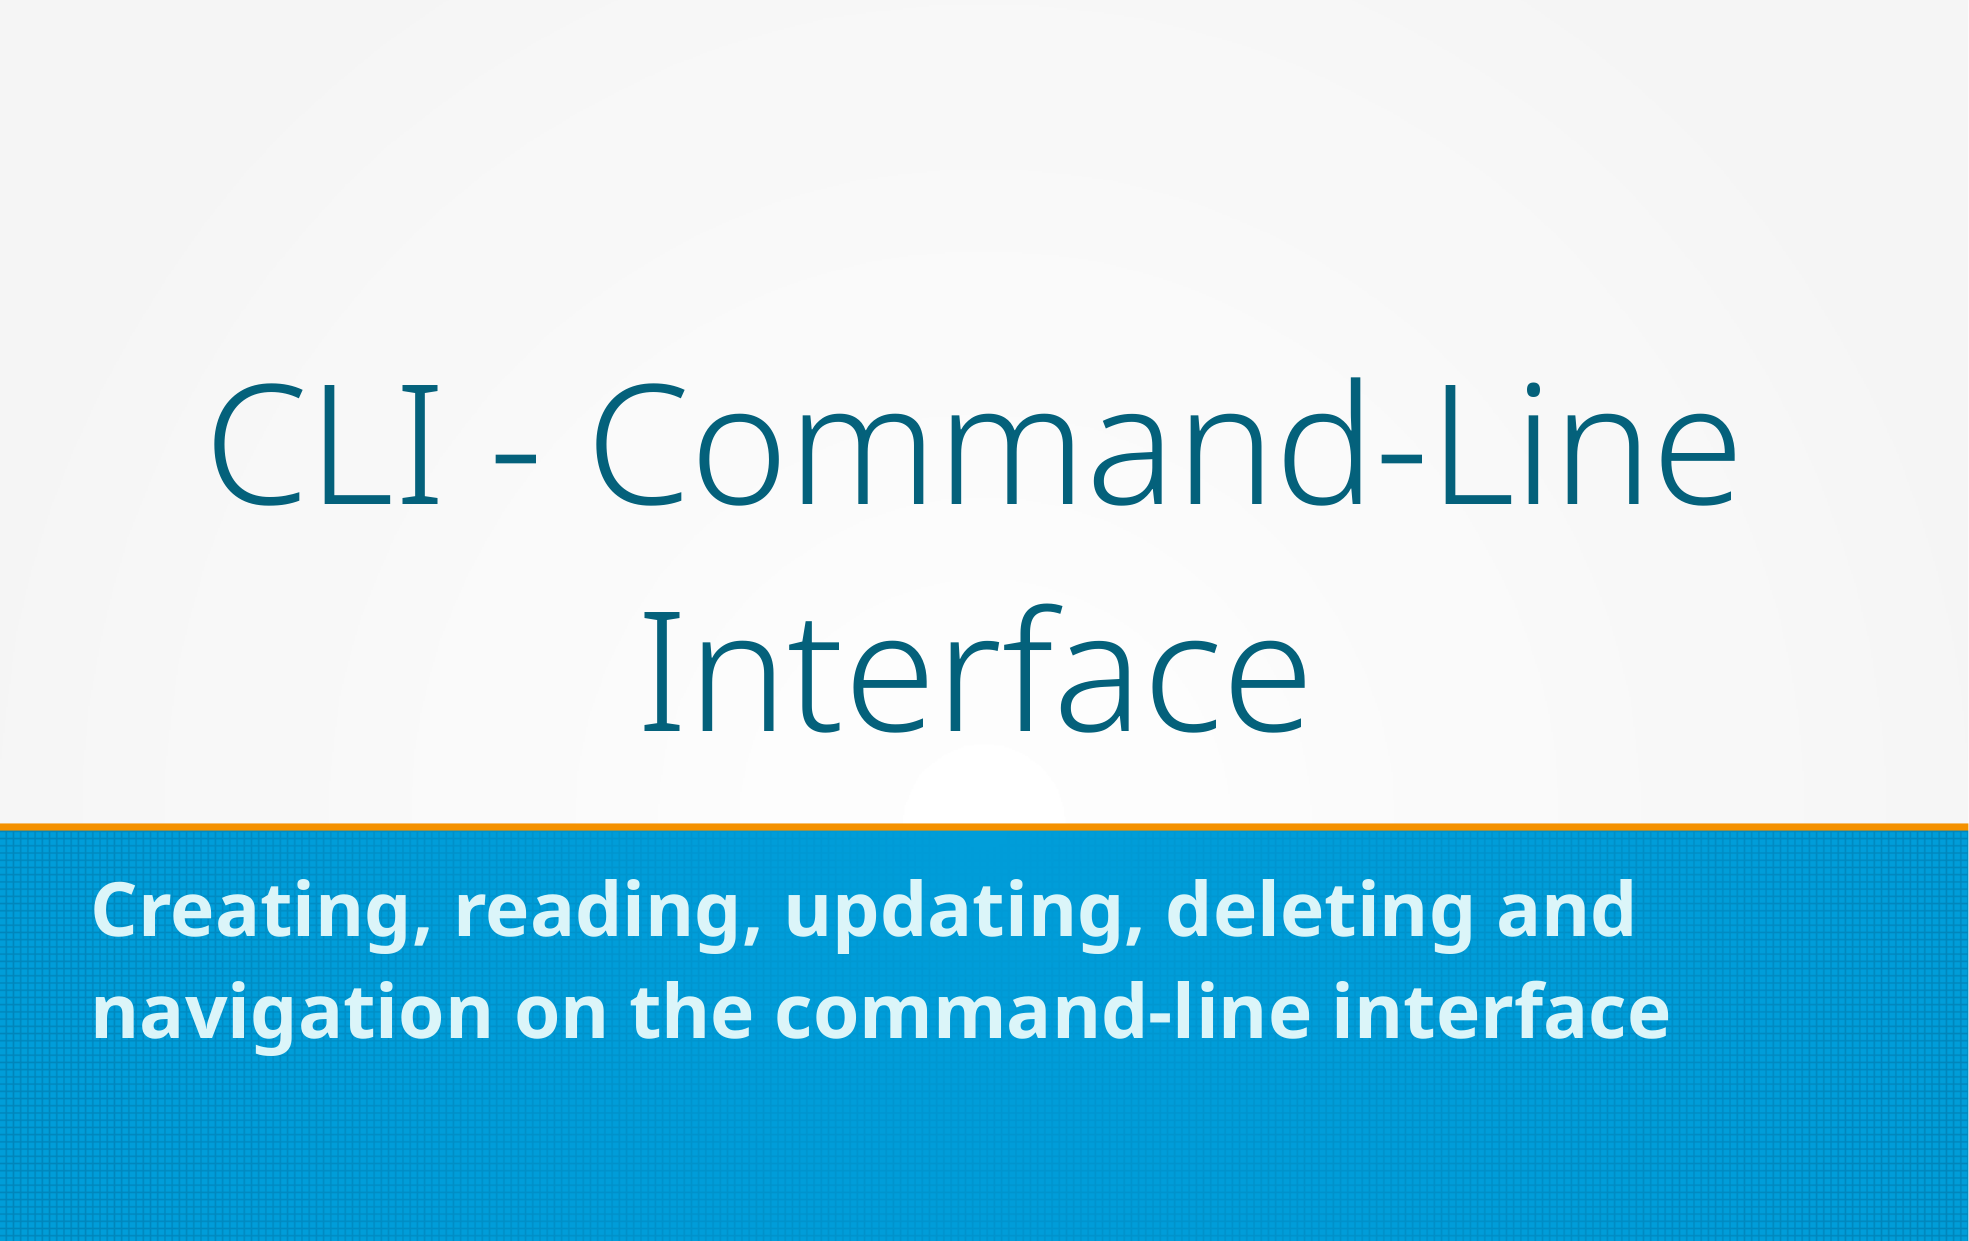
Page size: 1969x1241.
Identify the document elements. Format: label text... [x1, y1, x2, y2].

title CLI - Command-Line Interface [90, 49, 1862, 781]
subtitle Creating, reading, updating, deleting and navigation on the command-line interface [90, 855, 1861, 1118]
picture [0, 0, 1969, 830]
